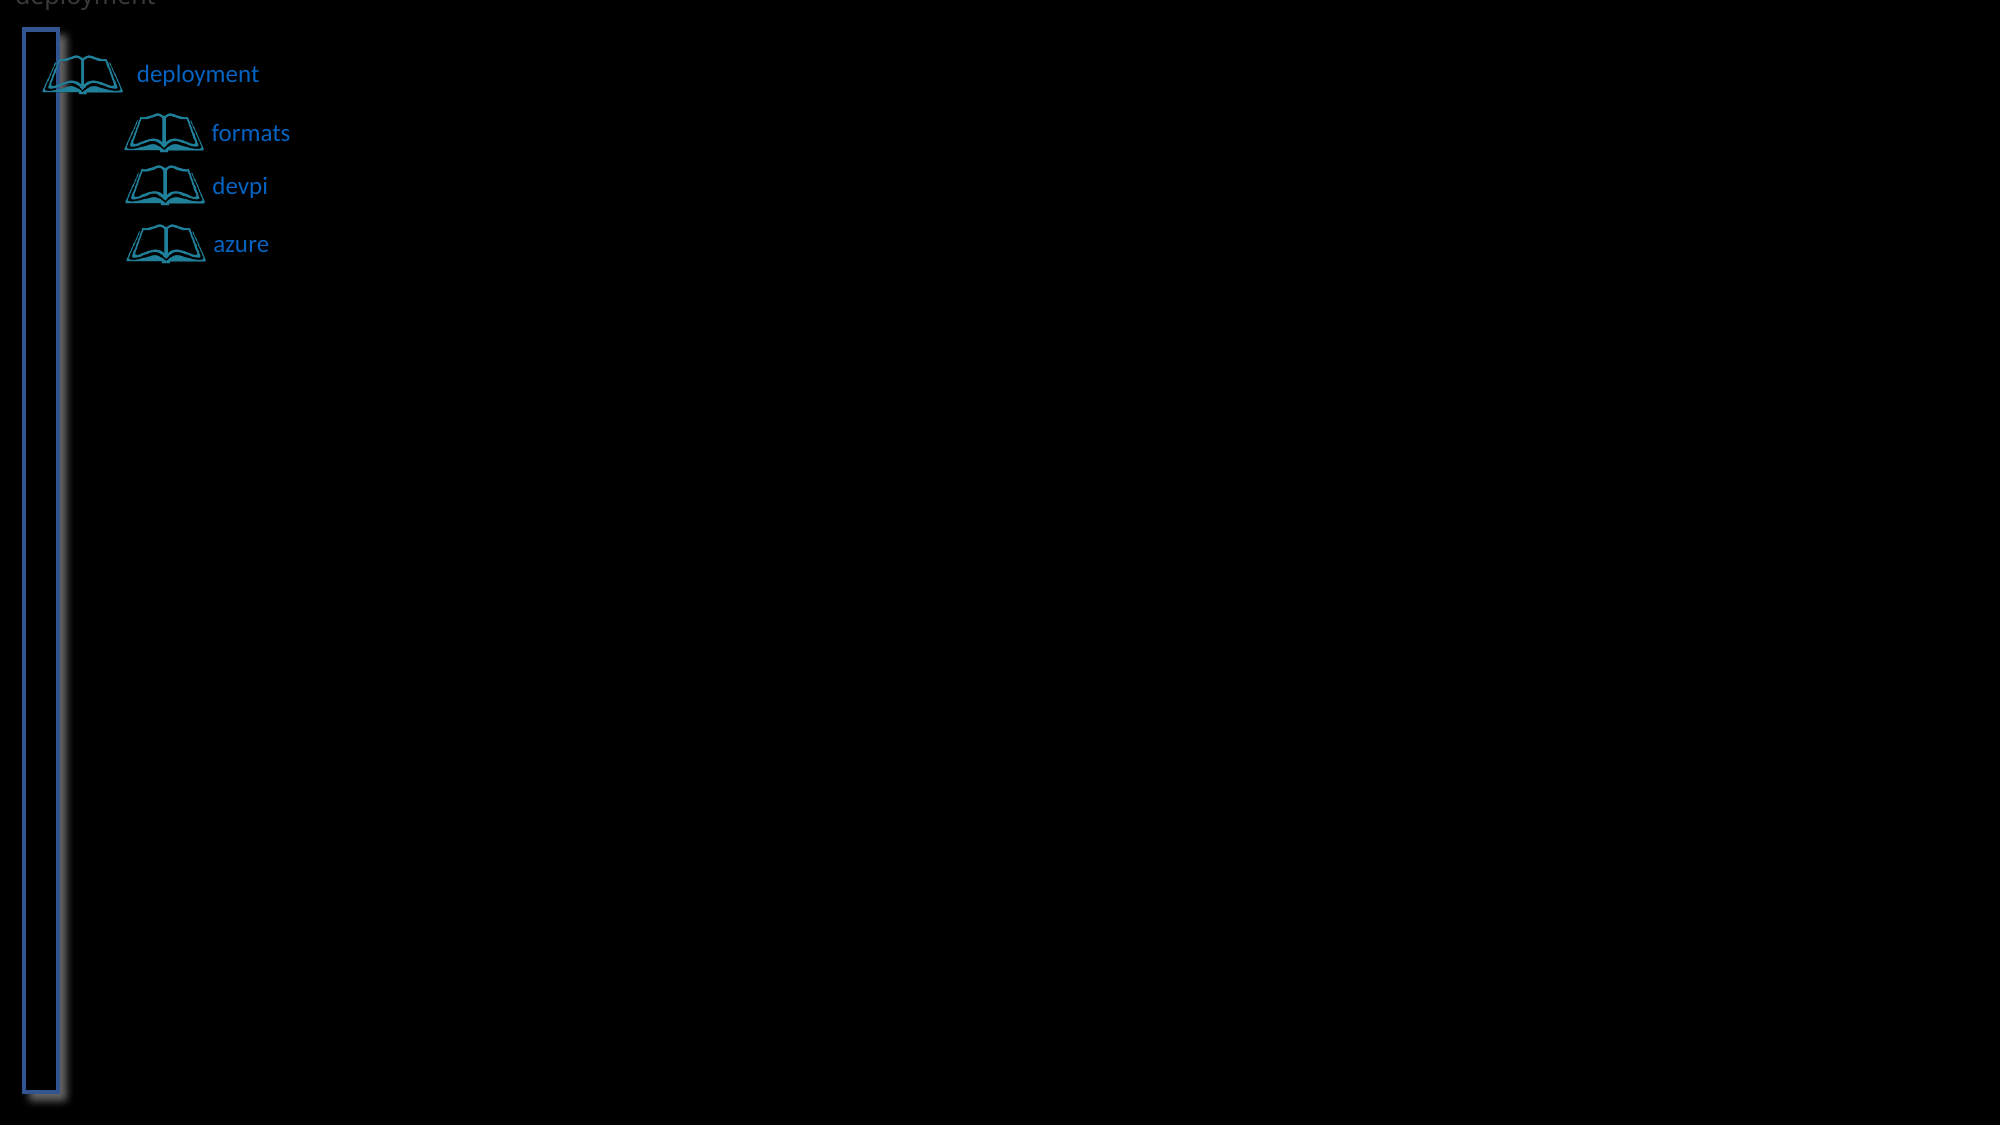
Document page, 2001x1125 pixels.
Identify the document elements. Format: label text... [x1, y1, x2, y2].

picture [40, 53, 123, 97]
picture [123, 163, 205, 208]
picture [124, 222, 198, 266]
text_box formats [196, 109, 306, 155]
text_box [23, 29, 58, 1093]
text_box azure [198, 220, 285, 266]
picture [122, 111, 196, 155]
text_box devpi [197, 161, 283, 207]
text_box deployment [122, 50, 275, 95]
